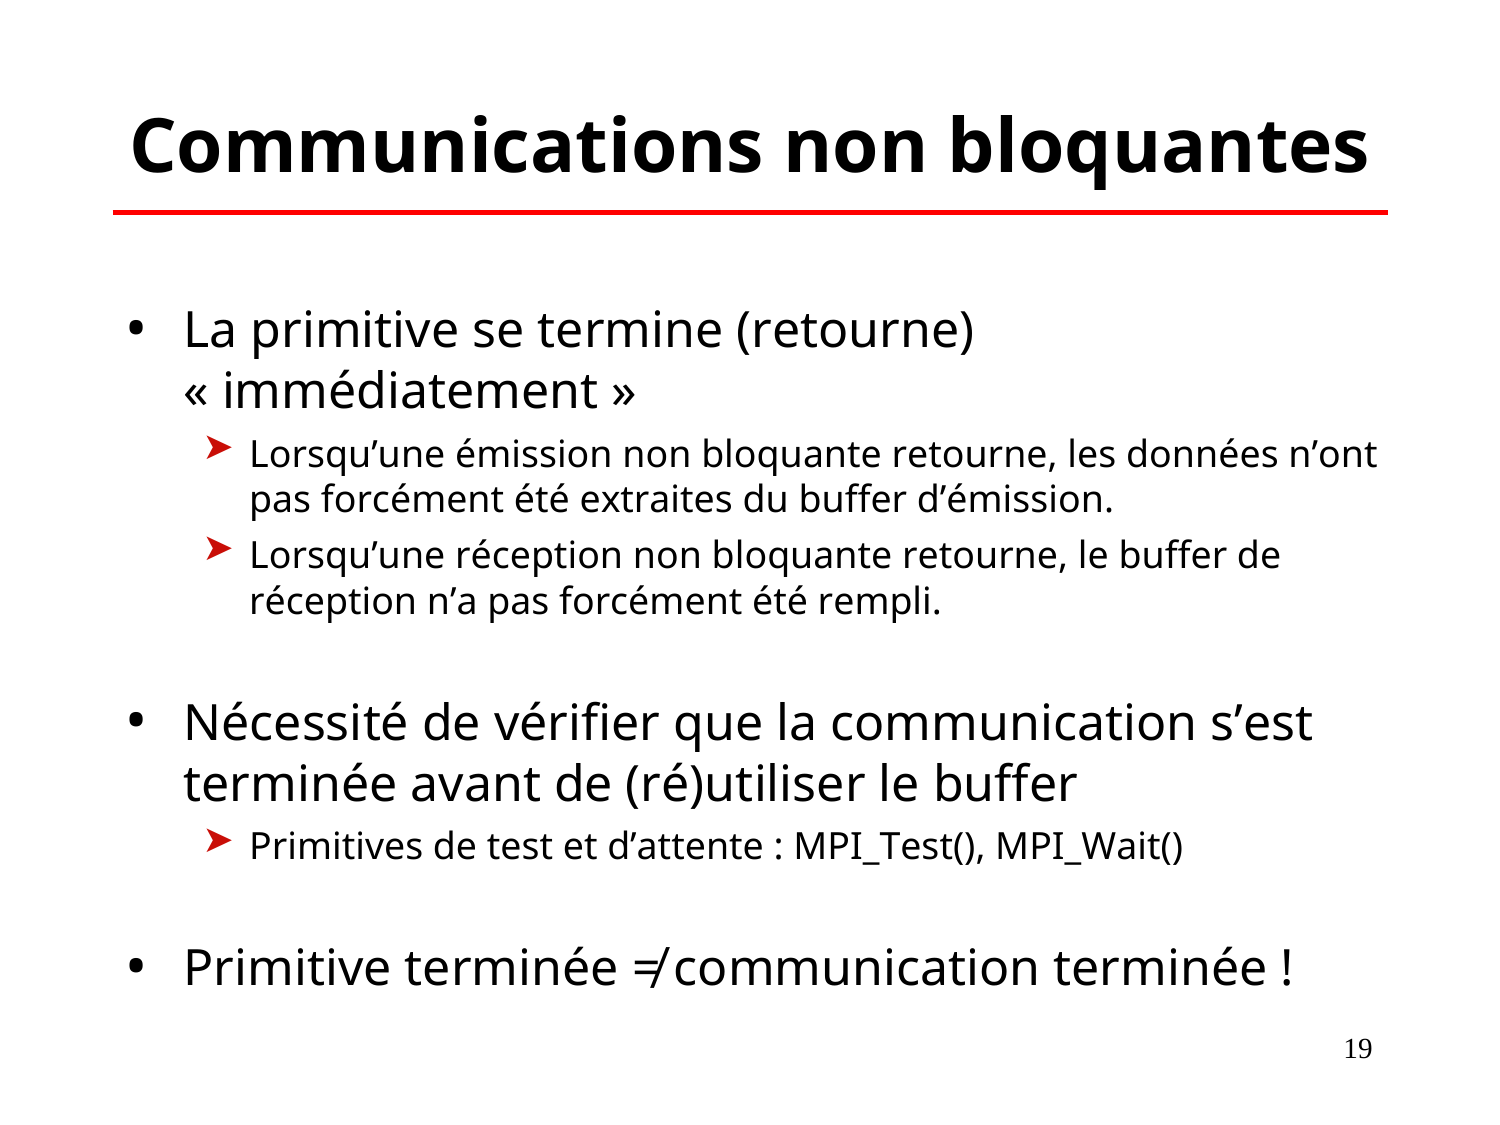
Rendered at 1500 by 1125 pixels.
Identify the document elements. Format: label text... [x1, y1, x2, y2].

list La primitive se termine (retourne) « immédiatement » Lorsqu’une émission non bloquante retourne, les données n’ont pas forcément été extraites du buffer d’émission. Lorsqu’une réception non bloquante retourne, le buffer de réception n’a pas forcément été rempli. Nécessité de vérifier que la communication s’est terminée avant de (ré)utiliser le buffer Primitives de test et d’attente : MPI_Test(), MPI_Wait() Primitive terminée ≠ communication terminée ! [112, 290, 1407, 966]
title Communications non bloquantes [112, 49, 1388, 238]
